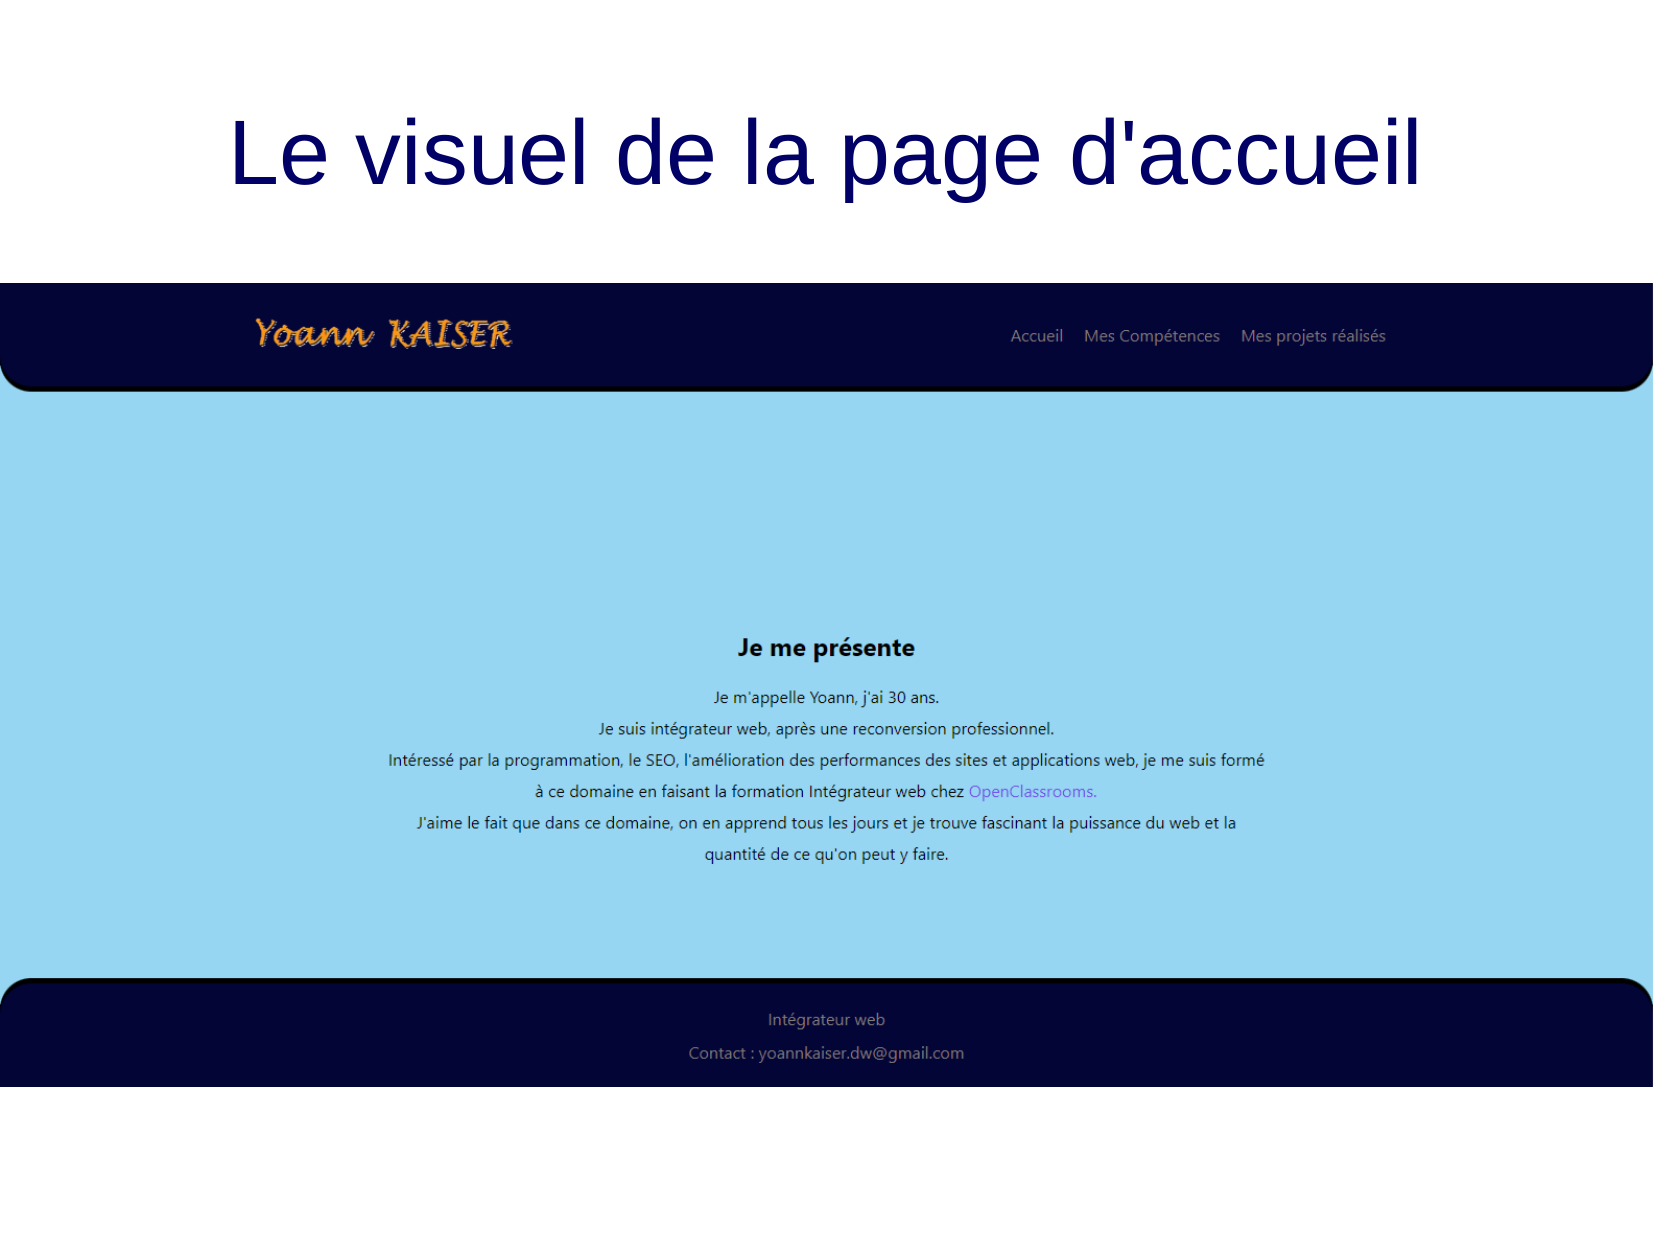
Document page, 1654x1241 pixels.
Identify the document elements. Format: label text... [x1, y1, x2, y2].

picture [0, 283, 1654, 1087]
title Le visuel de la page d'accueil [82, 49, 1571, 257]
